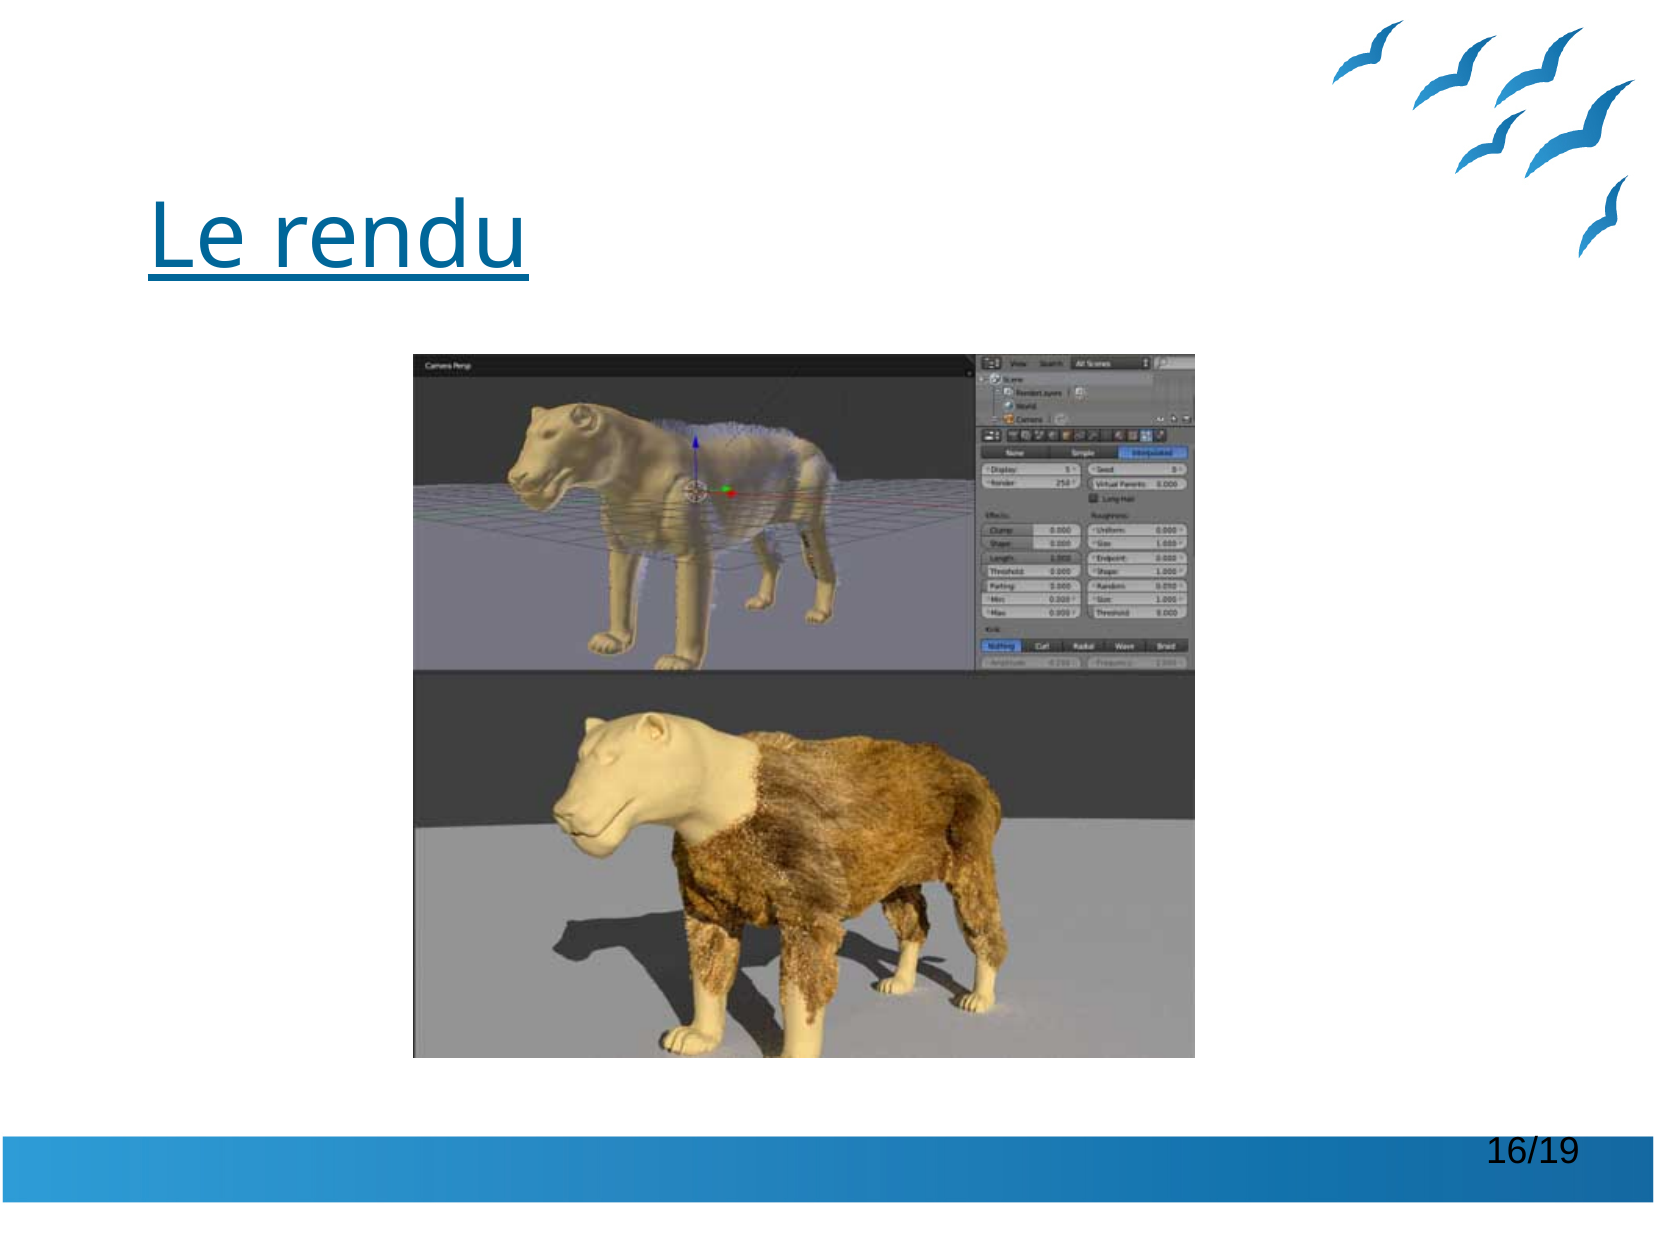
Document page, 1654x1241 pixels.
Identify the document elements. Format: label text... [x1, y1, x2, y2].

title Le rendu [147, 173, 1506, 290]
text_box <numéro>/19 [1471, 1122, 1654, 1193]
picture [0, 0, 1654, 1241]
